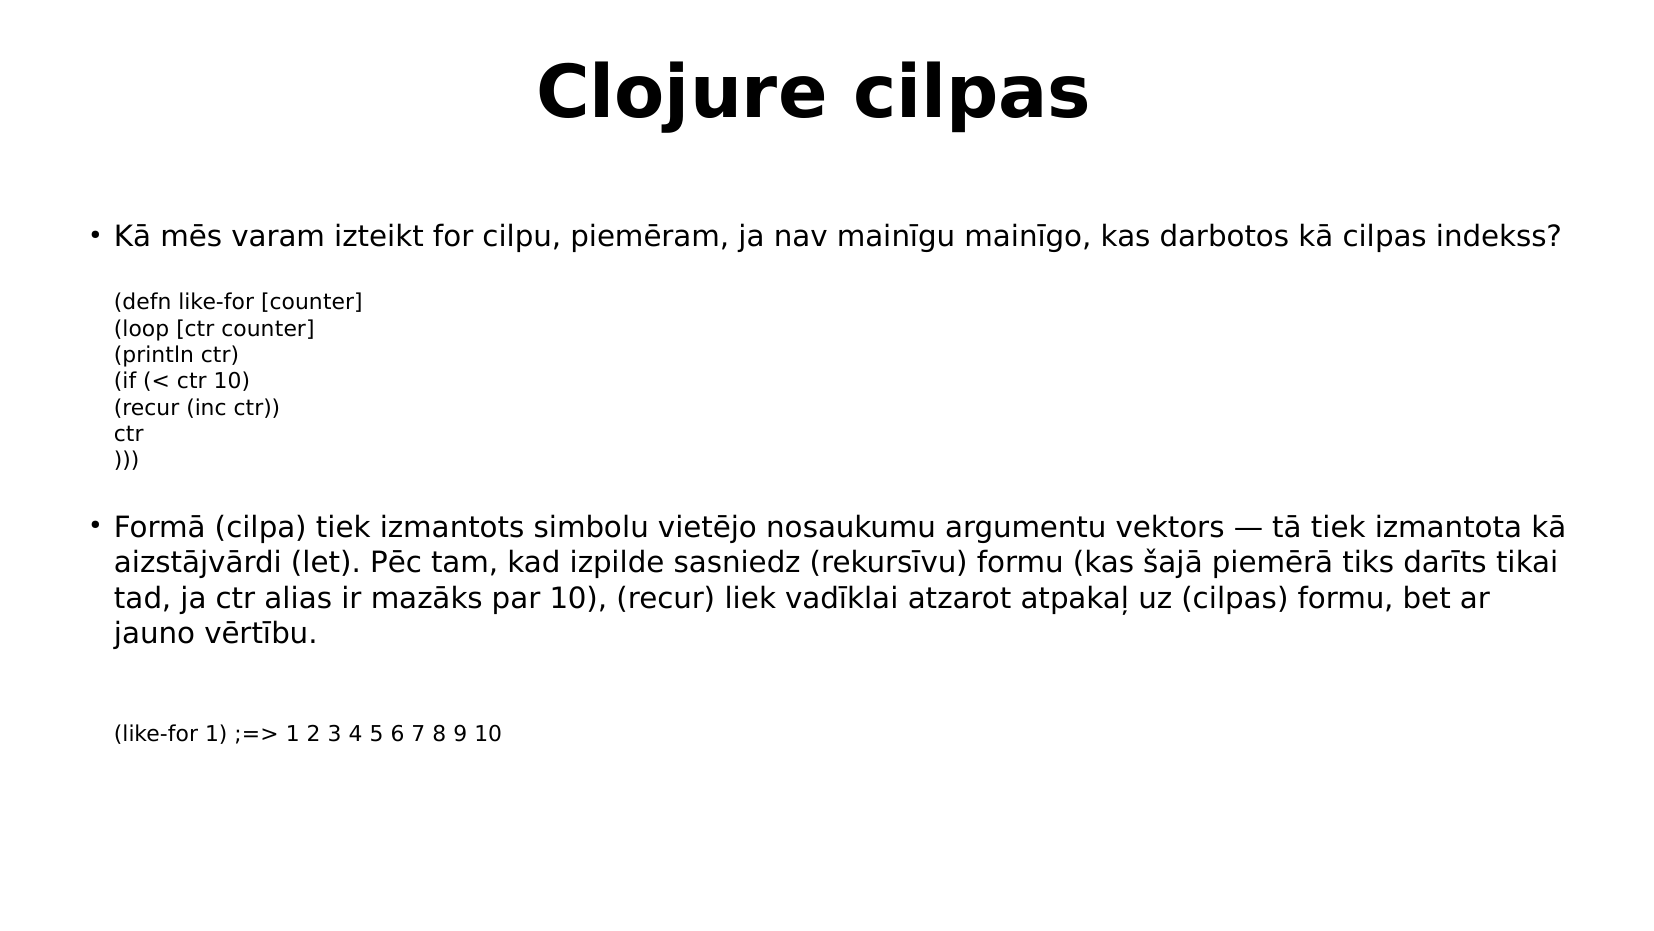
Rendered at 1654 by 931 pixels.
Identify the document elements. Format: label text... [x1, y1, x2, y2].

list Kā mēs varam izteikt for cilpu, piemēram, ja nav mainīgu mainīgo, kas darbotos kā cilpas indekss? (defn like-for [counter] (loop [ctr counter] (println ctr) (if (< ctr 10) (recur (inc ctr)) ctr ))) Formā (cilpa) tiek izmantots simbolu vietējo nosaukumu argumentu vektors — tā tiek izmantota kā aizstājvārdi (let). Pēc tam, kad izpilde sasniedz (rekursīvu) formu (kas šajā piemērā tiks darīts tikai tad, ja ctr alias ir mazāks par 10), (recur) liek vadīklai atzarot atpakaļ uz (cilpas) formu, bet ar jauno vērtību. (like-for 1) ;=> 1 2 3 4 5 6 7 8 9 10 [82, 217, 1571, 758]
title Clojure cilpas [82, 37, 1571, 147]
